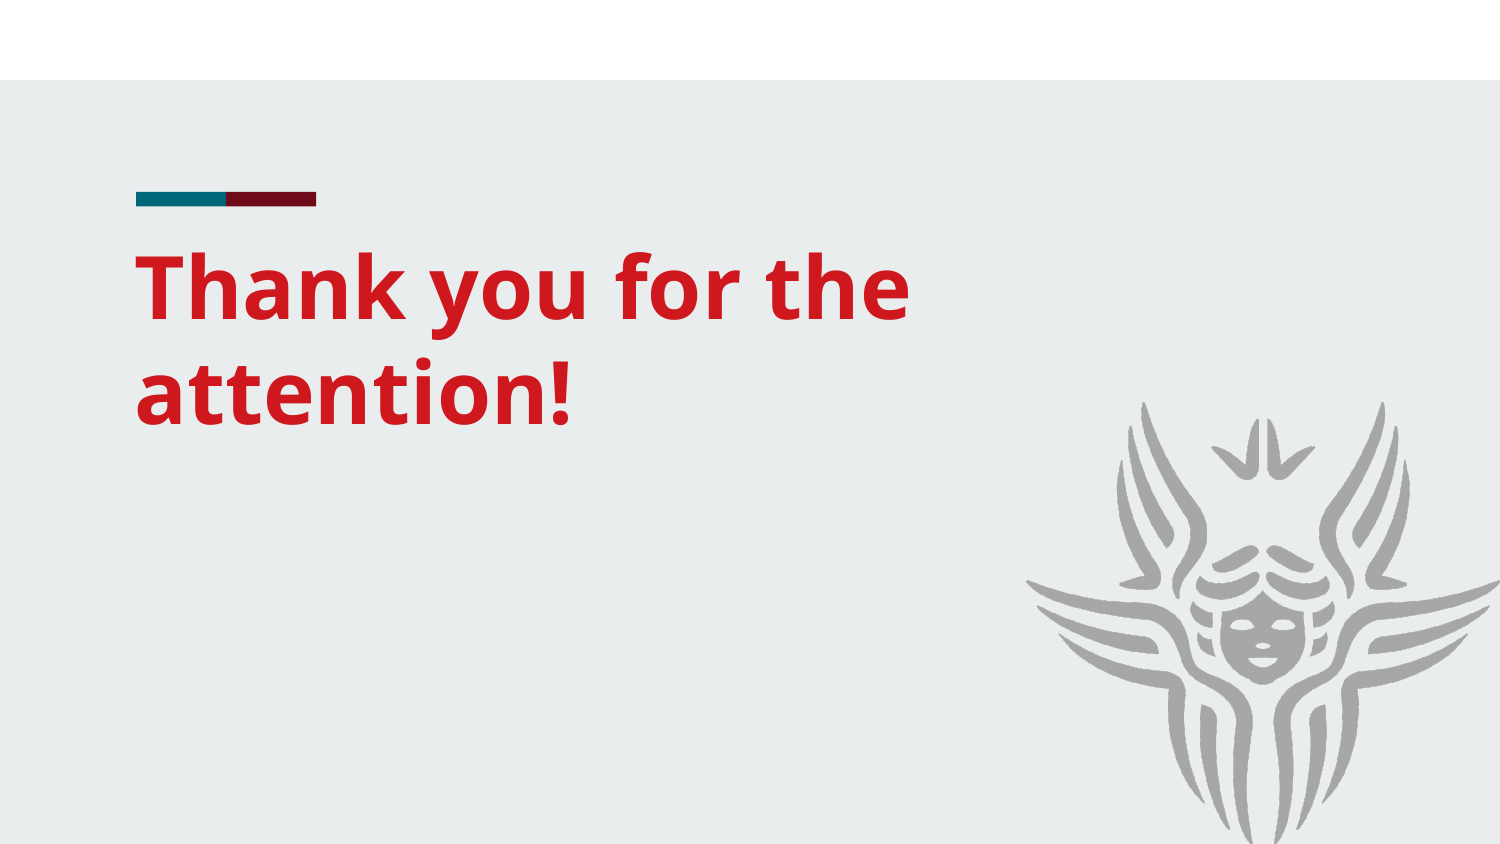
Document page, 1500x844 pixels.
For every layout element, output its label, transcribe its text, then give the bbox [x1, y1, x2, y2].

picture [1026, 402, 1500, 844]
title Thank you for the attention! [119, 216, 1381, 343]
